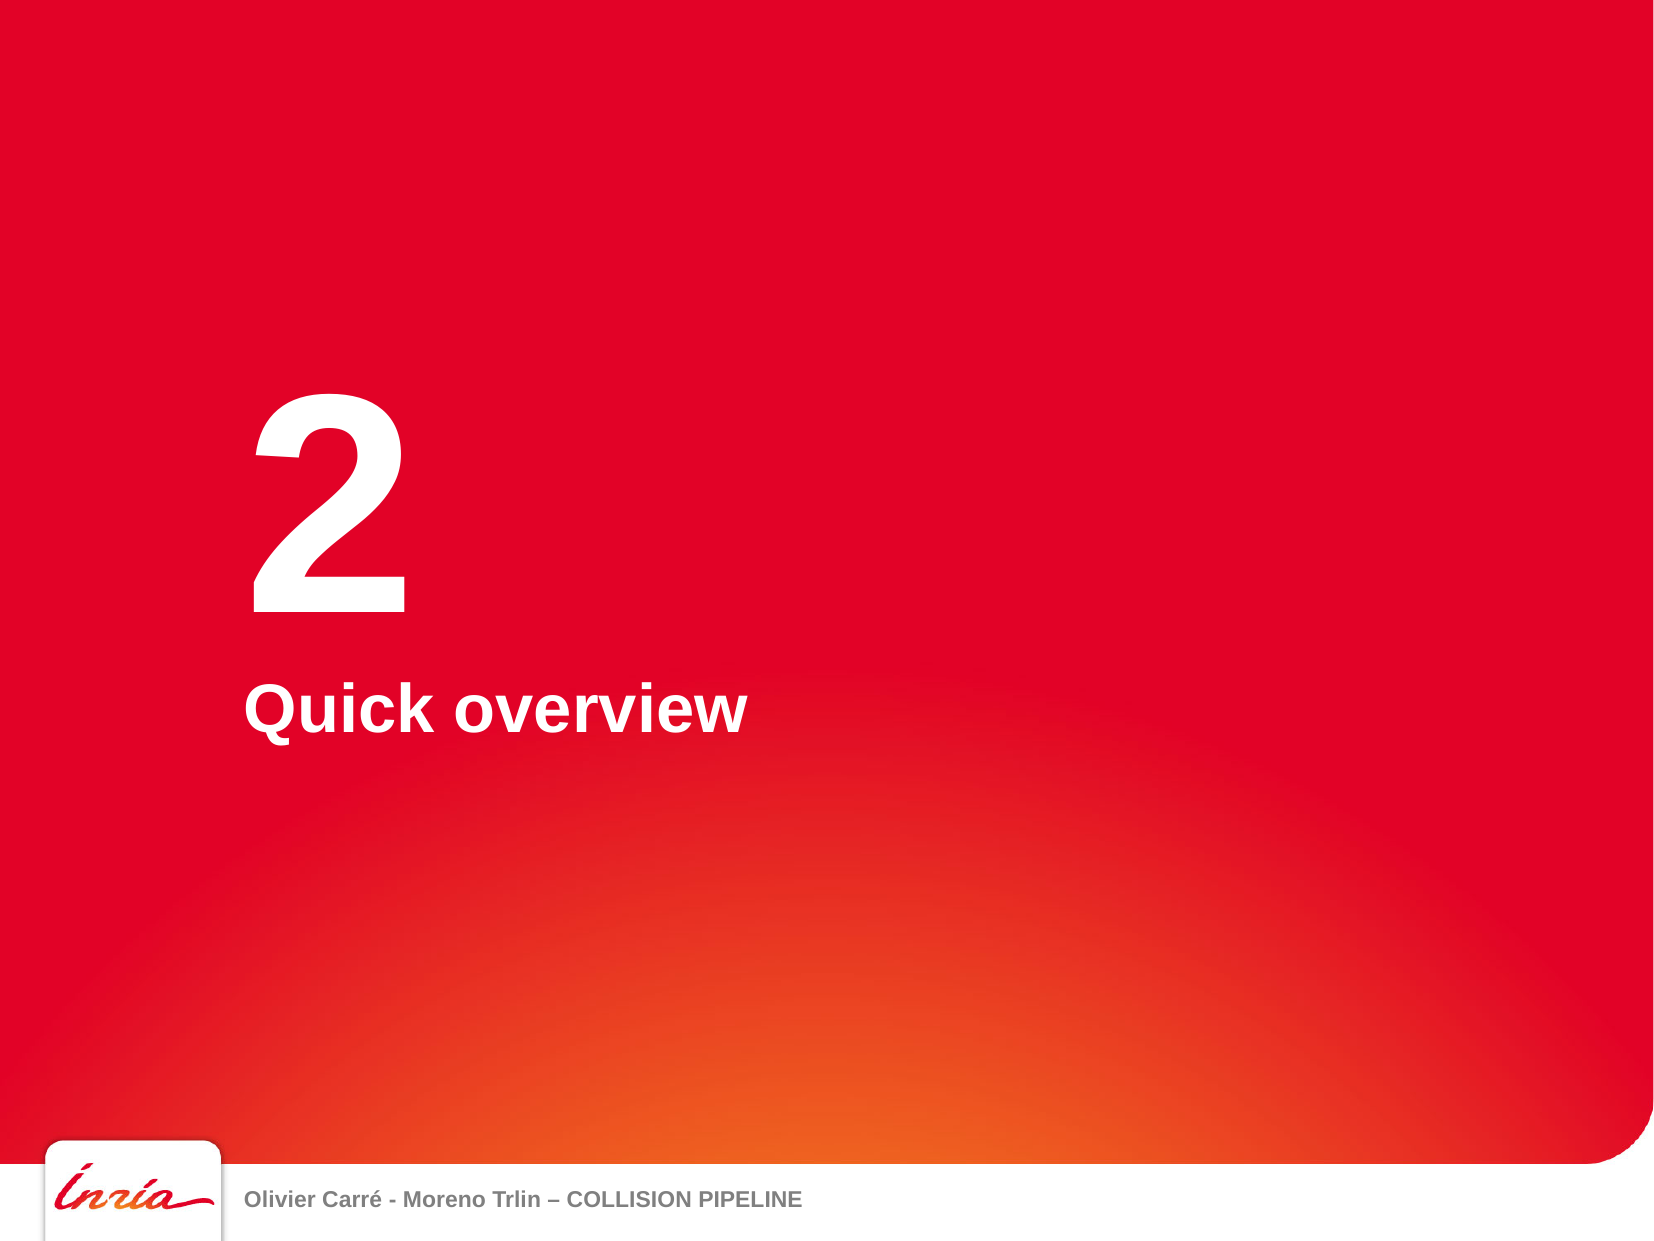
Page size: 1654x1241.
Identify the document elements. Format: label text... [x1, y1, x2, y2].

text_box 2 [243, 327, 827, 685]
picture [0, 0, 1654, 1241]
footer Olivier Carré - Moreno Trlin – COLLISION PIPELINE [243, 1173, 1188, 1223]
title Quick overview [243, 620, 1598, 747]
